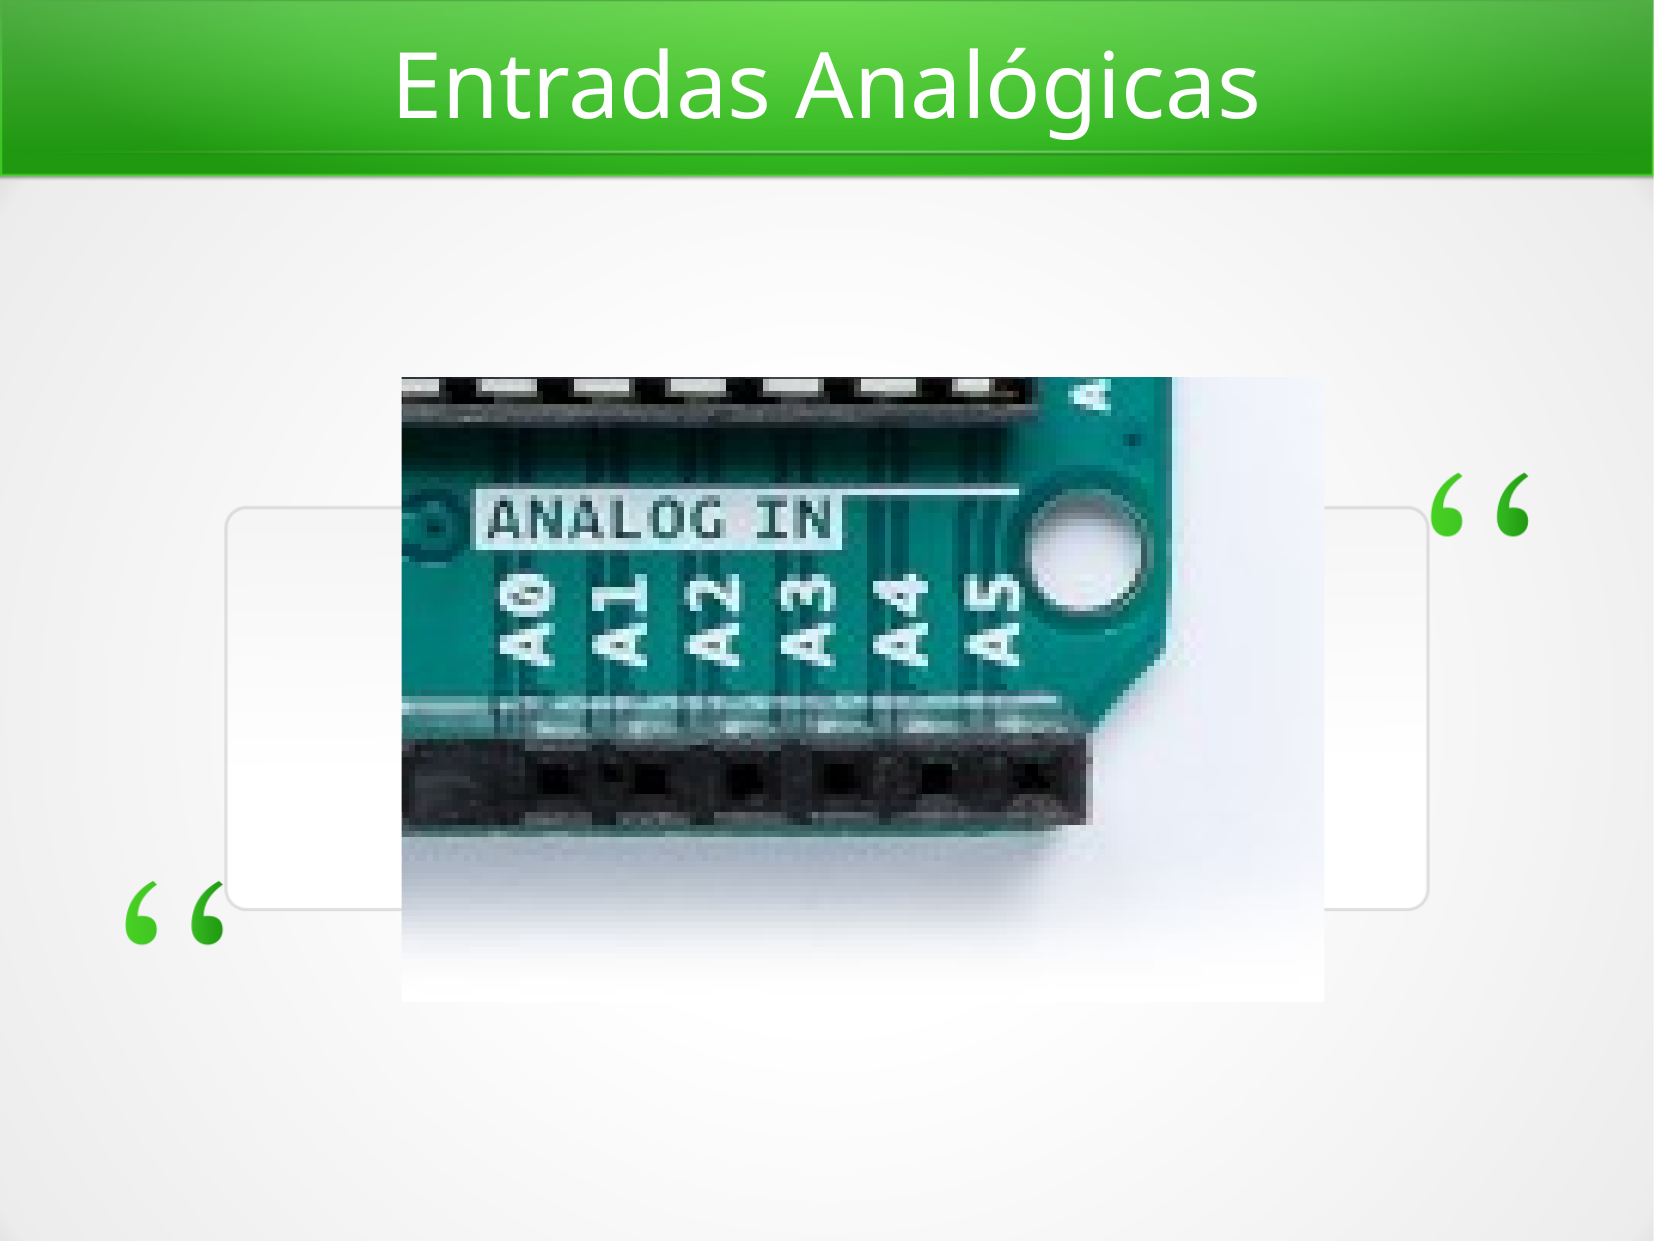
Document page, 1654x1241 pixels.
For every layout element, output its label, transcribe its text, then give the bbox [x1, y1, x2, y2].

picture [0, 0, 1654, 1241]
title Entradas Analógicas [82, 11, 1571, 154]
